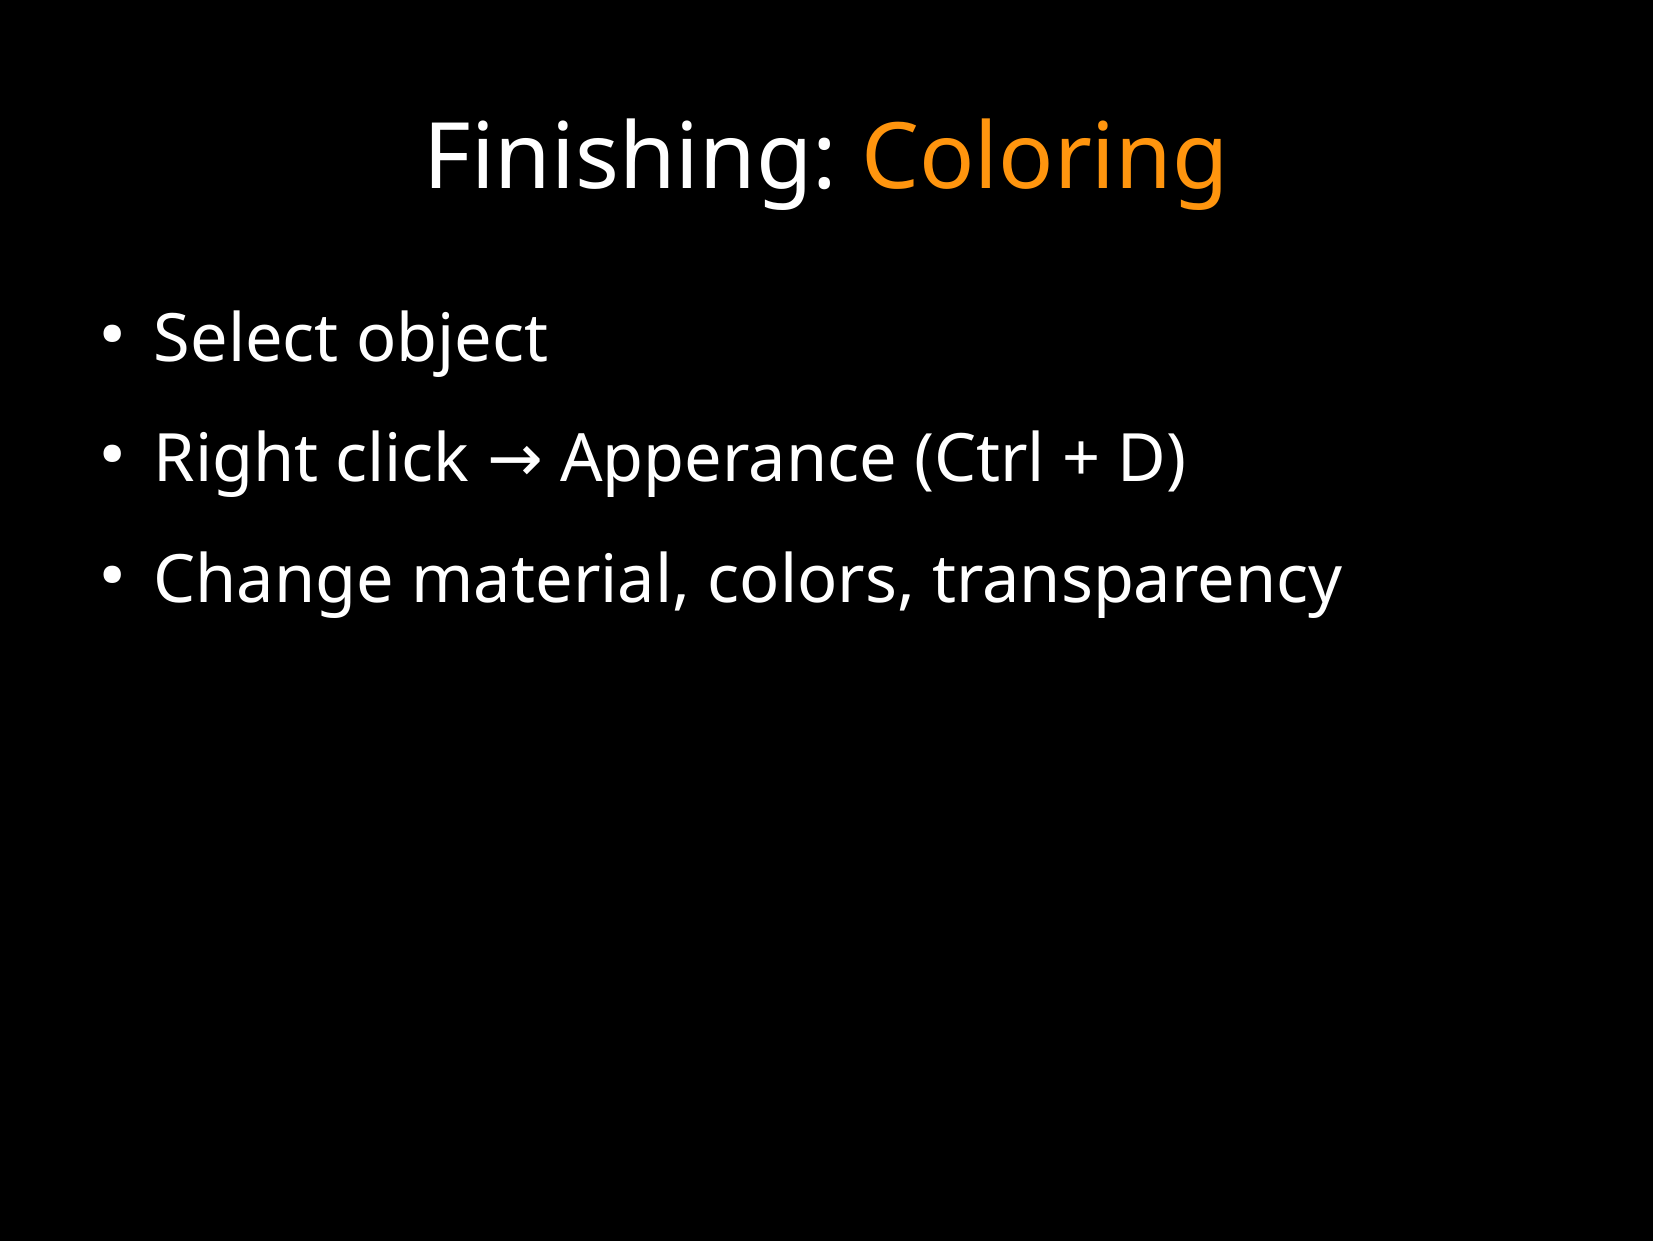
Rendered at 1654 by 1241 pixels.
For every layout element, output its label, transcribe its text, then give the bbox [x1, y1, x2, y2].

list Select object Right click → Apperance (Ctrl + D) Change material, colors, transparency [82, 290, 1571, 1010]
title Finishing: Coloring [82, 49, 1571, 257]
